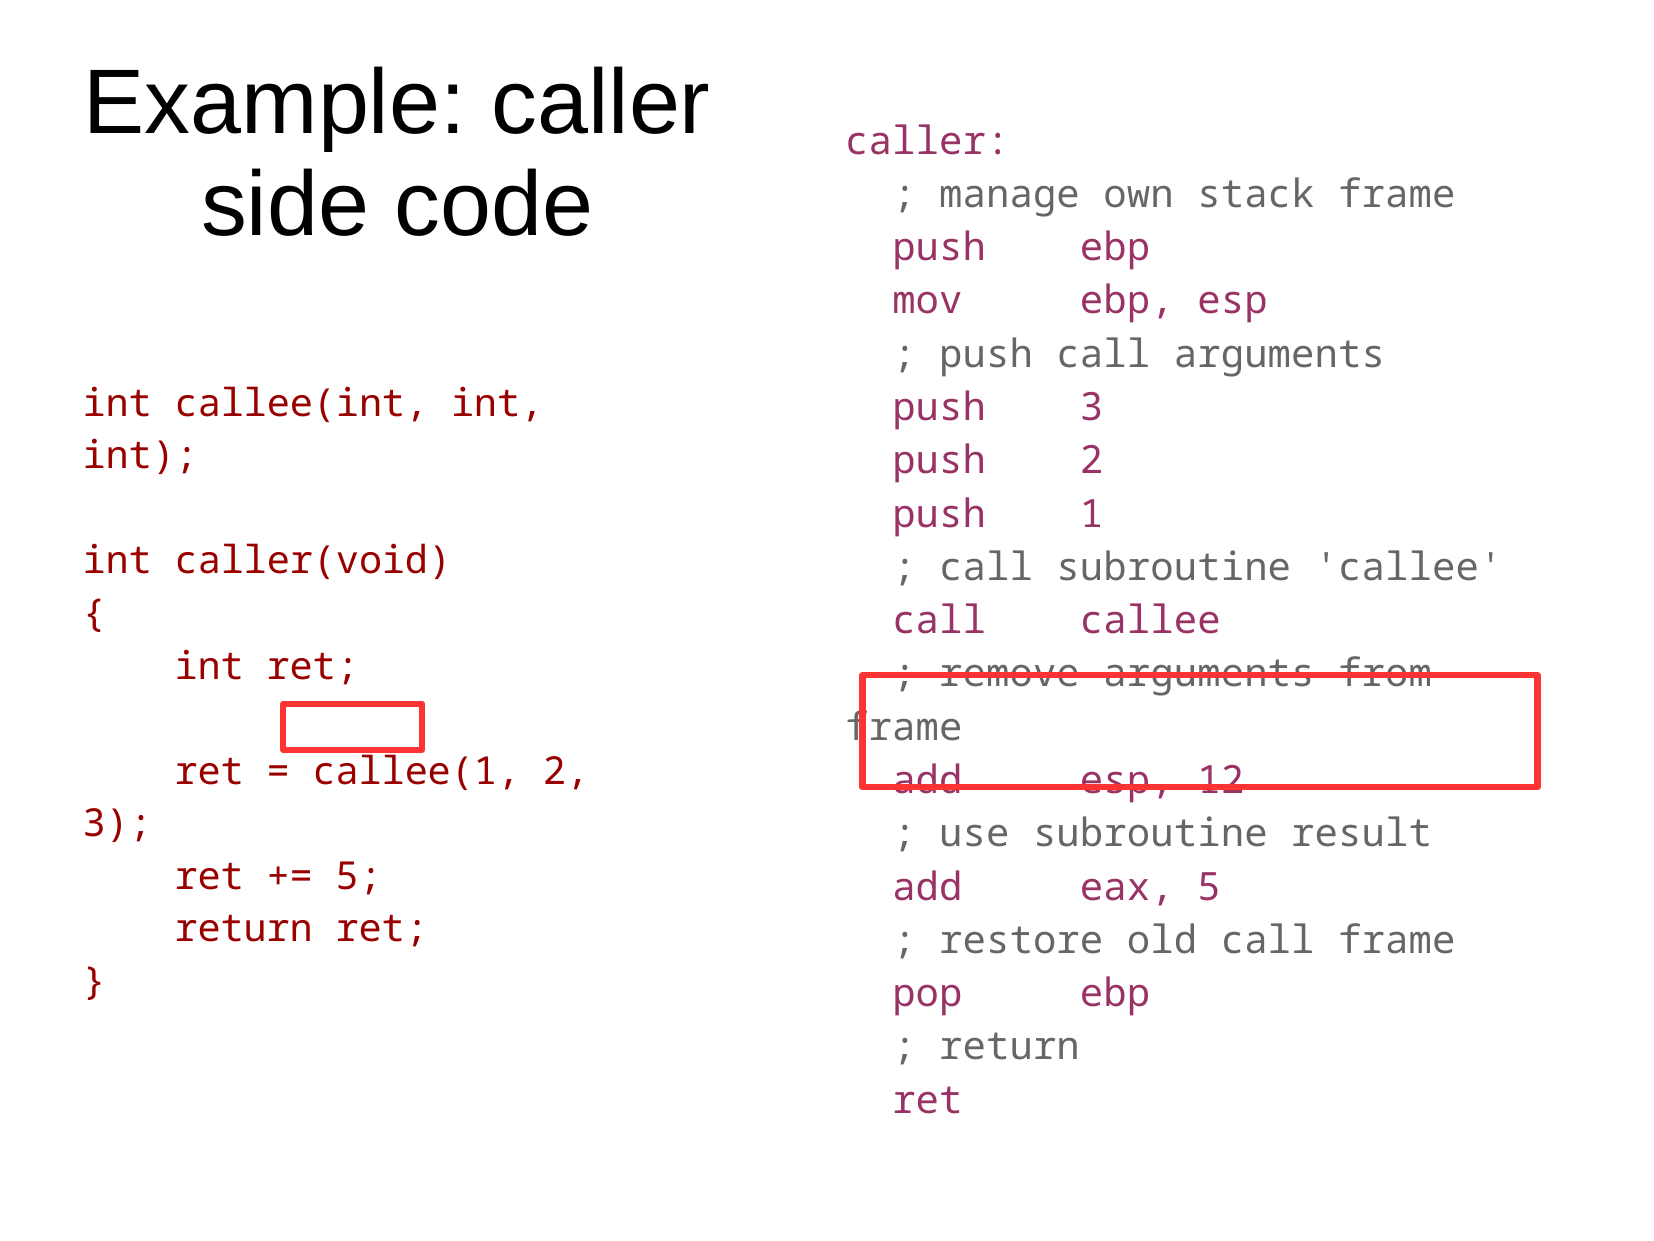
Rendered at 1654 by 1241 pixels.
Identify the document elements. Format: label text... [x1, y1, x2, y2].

title Example: caller side code [82, 49, 713, 257]
list caller: ; manage own stack frame push ebp mov ebp, esp ; push call arguments push 3 push 2 push 1 ; call subroutine 'callee' call callee ; remove arguments from frame add esp, 12 ; use subroutine result add eax, 5 ; restore old call frame pop ebp ; return ret [845, 112, 1572, 1126]
list int callee(int, int, int); int caller(void) { int ret; ret = callee(1, 2, 3); ret += 5; return ret; } [82, 375, 638, 1010]
